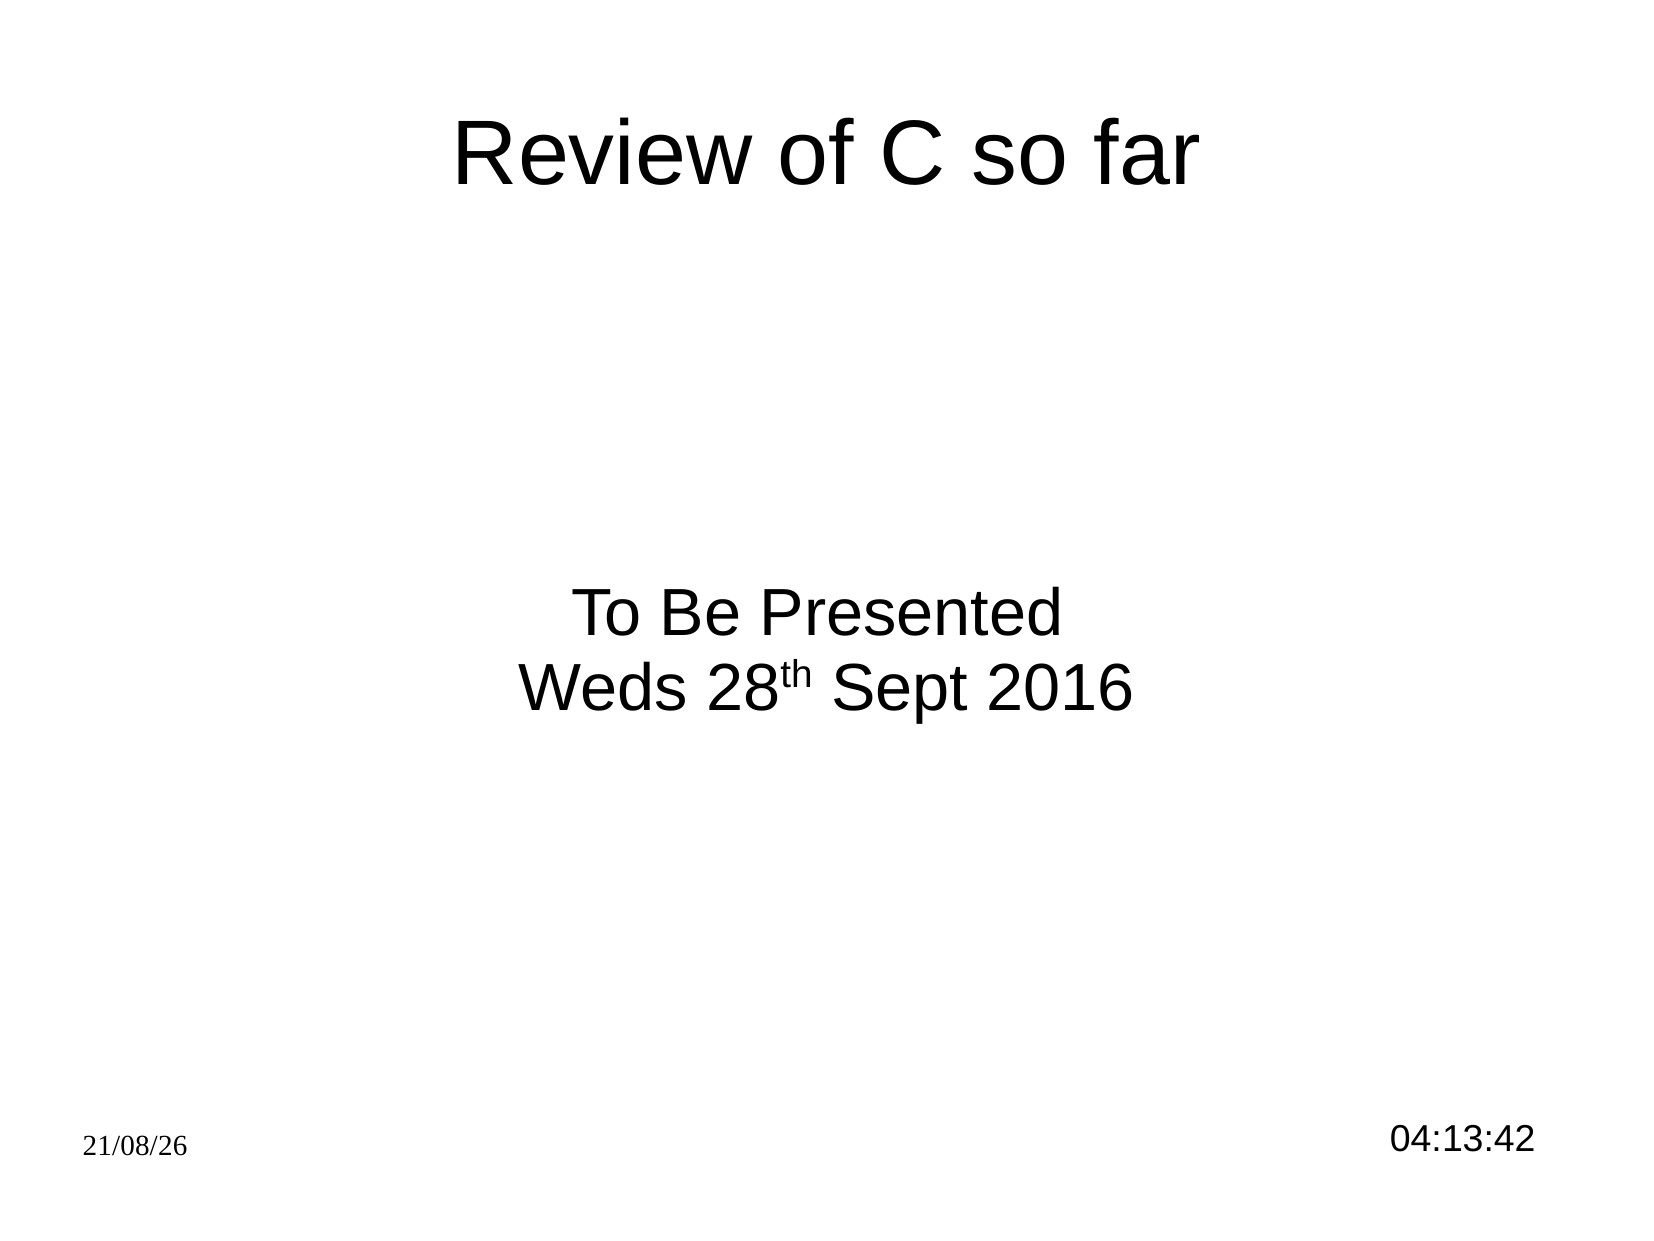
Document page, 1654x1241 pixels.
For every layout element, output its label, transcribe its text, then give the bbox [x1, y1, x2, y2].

subtitle To Be Presented Weds 28th Sept 2016 [82, 290, 1571, 1010]
title Review of C so far [82, 49, 1571, 257]
text_box 13:39:40 [1375, 1110, 1583, 1181]
